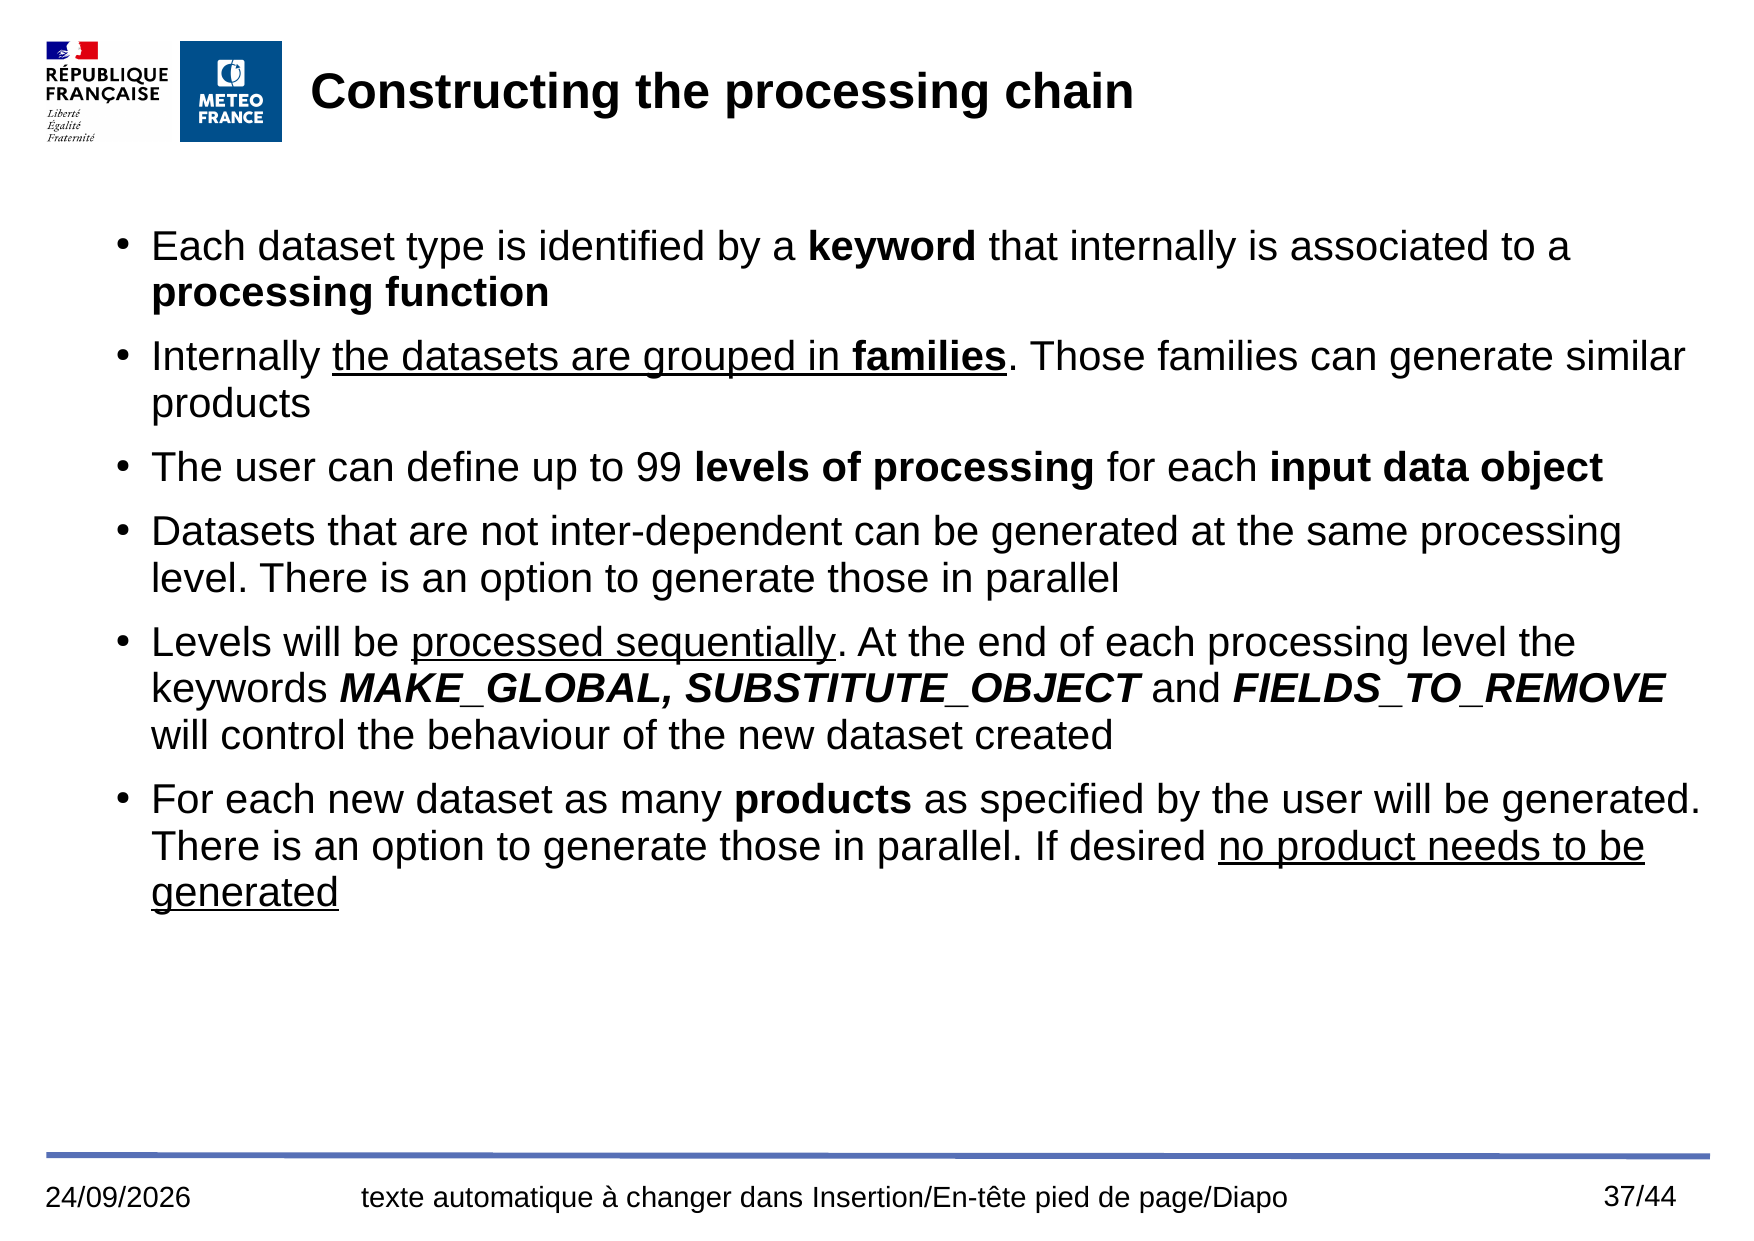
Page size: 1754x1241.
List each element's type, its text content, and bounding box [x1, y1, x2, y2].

list Each dataset type is identified by a keyword that internally is associated to a processing function Internally the datasets are grouped in families. Those families can generate similar products The user can define up to 99 levels of processing for each input data object Datasets that are not inter-dependent can be generated at the same processing level. There is an option to generate those in parallel Levels will be processed sequentially. At the end of each processing level the keywords MAKE_GLOBAL, SUBSTITUTE_OBJECT and FIELDS_TO_REMOVE will control the behaviour of the new dataset created For each new dataset as many products as specified by the user will be generated. There is an option to generate those in parallel. If desired no product needs to be generated [44, 222, 1712, 1118]
picture [46, 41, 172, 142]
picture [180, 41, 282, 142]
title Constructing the processing chain [310, 40, 1697, 142]
